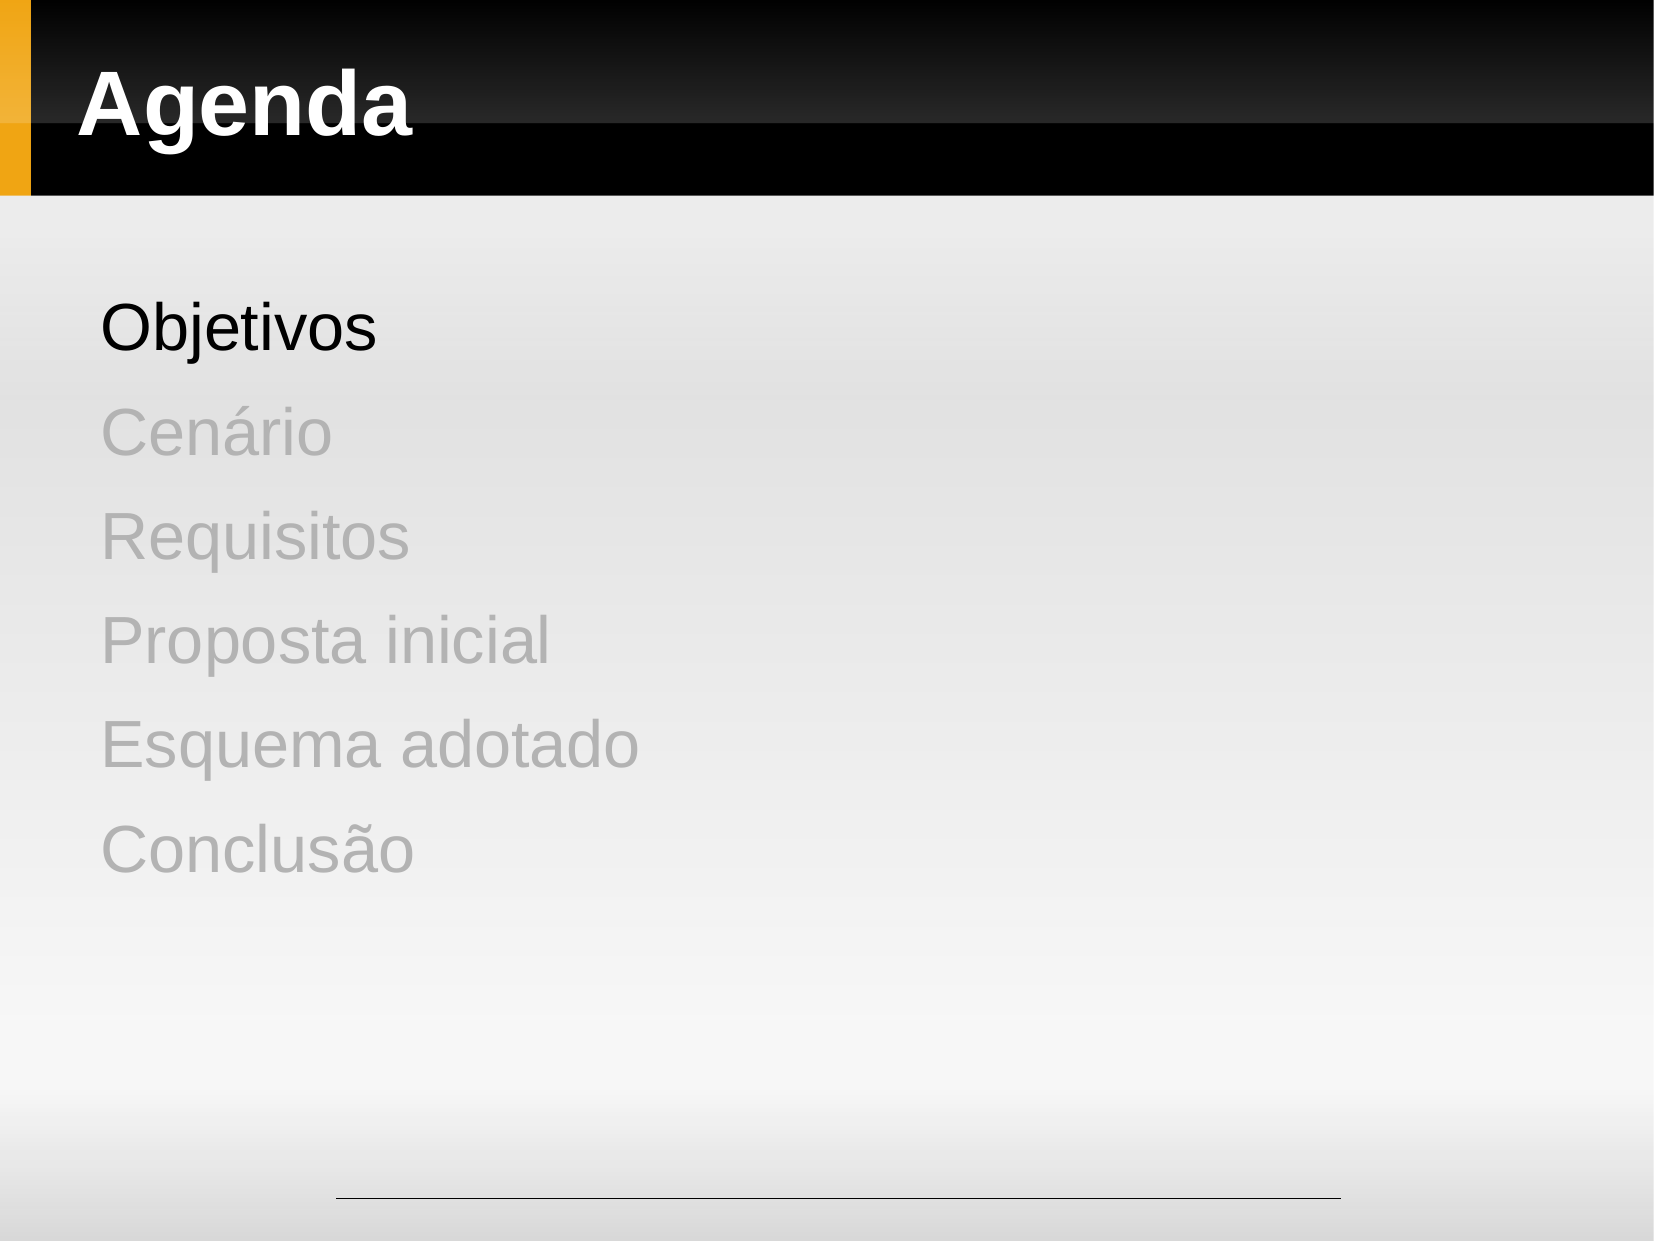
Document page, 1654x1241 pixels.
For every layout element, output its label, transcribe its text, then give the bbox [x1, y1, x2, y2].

list Objetivos Cenário Requisitos Proposta inicial Esquema adotado Conclusão [82, 290, 1571, 1094]
picture [0, 0, 1654, 1241]
title Agenda [76, 0, 1565, 208]
